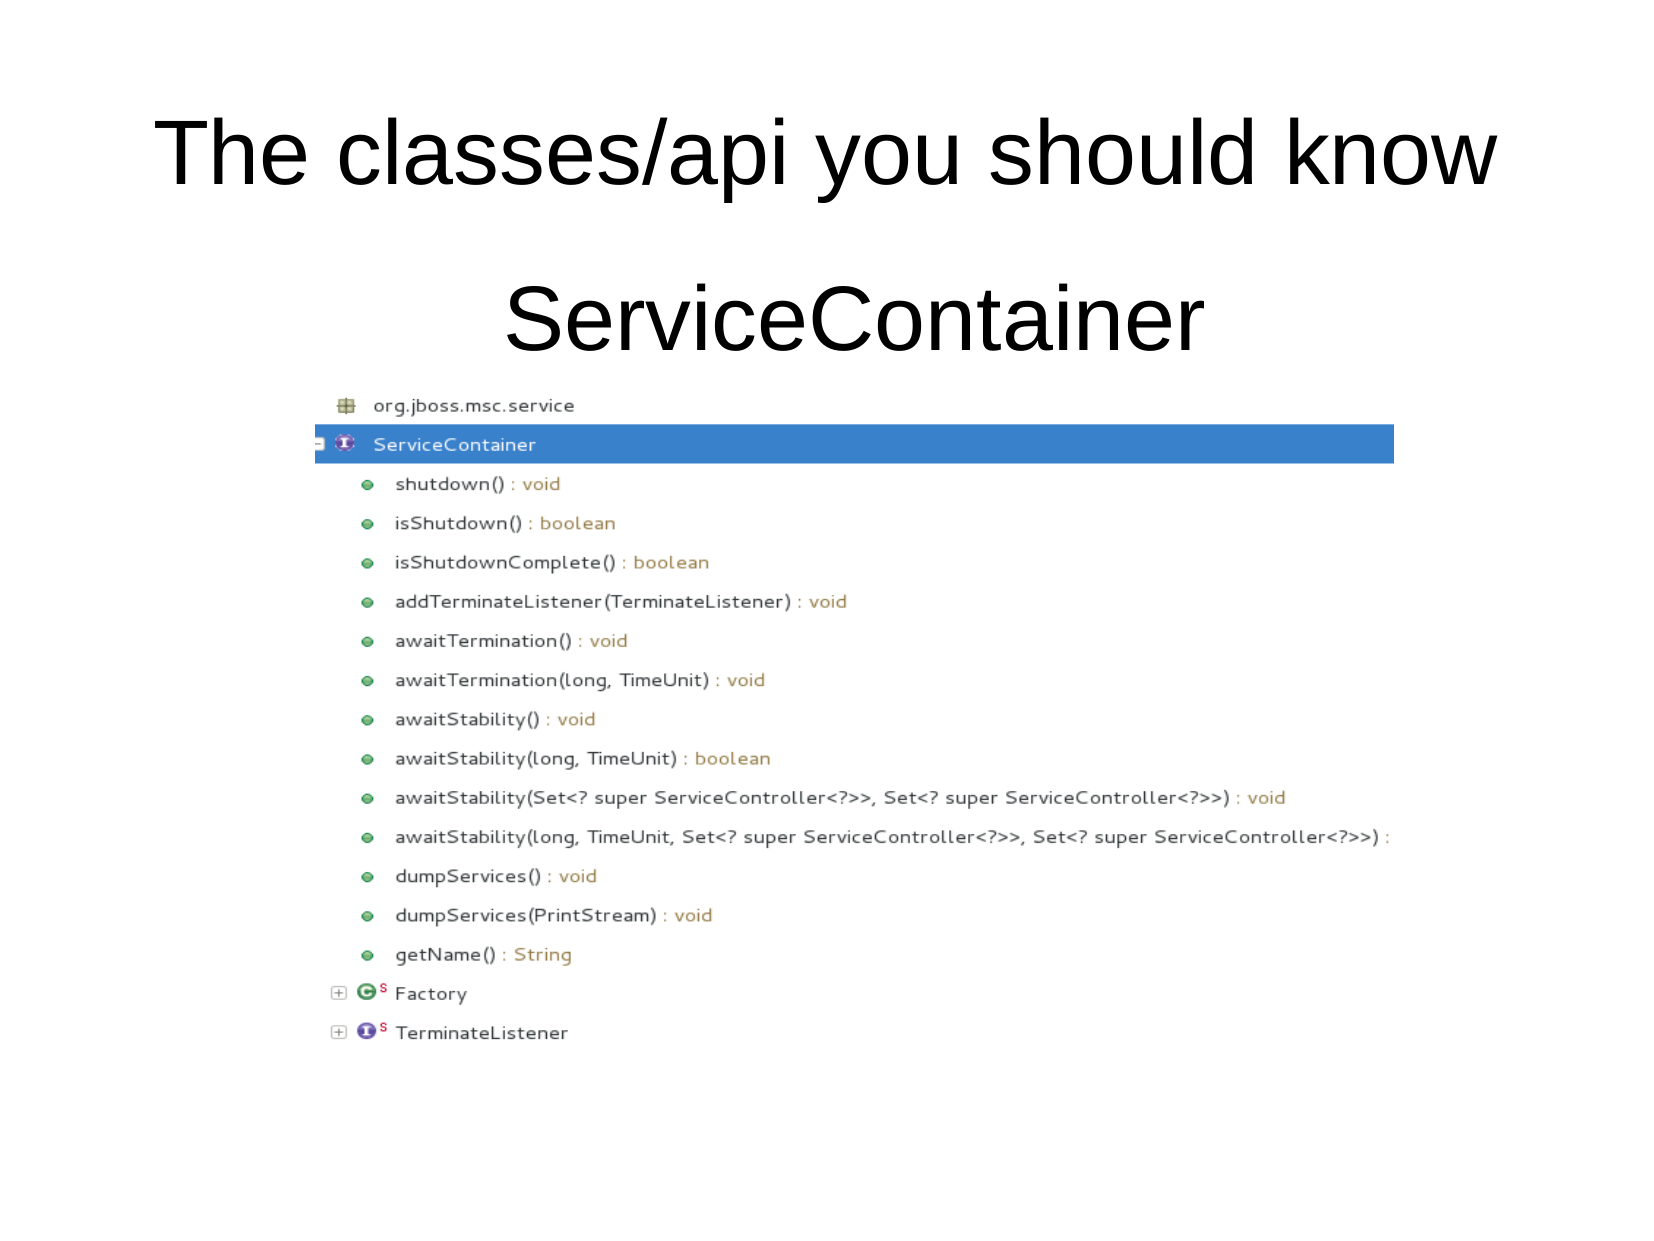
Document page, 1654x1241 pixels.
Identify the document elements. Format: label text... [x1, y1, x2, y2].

title ServiceContainer [120, 165, 1591, 371]
title The classes/api you should know [82, 49, 1571, 257]
picture [315, 389, 1394, 1086]
